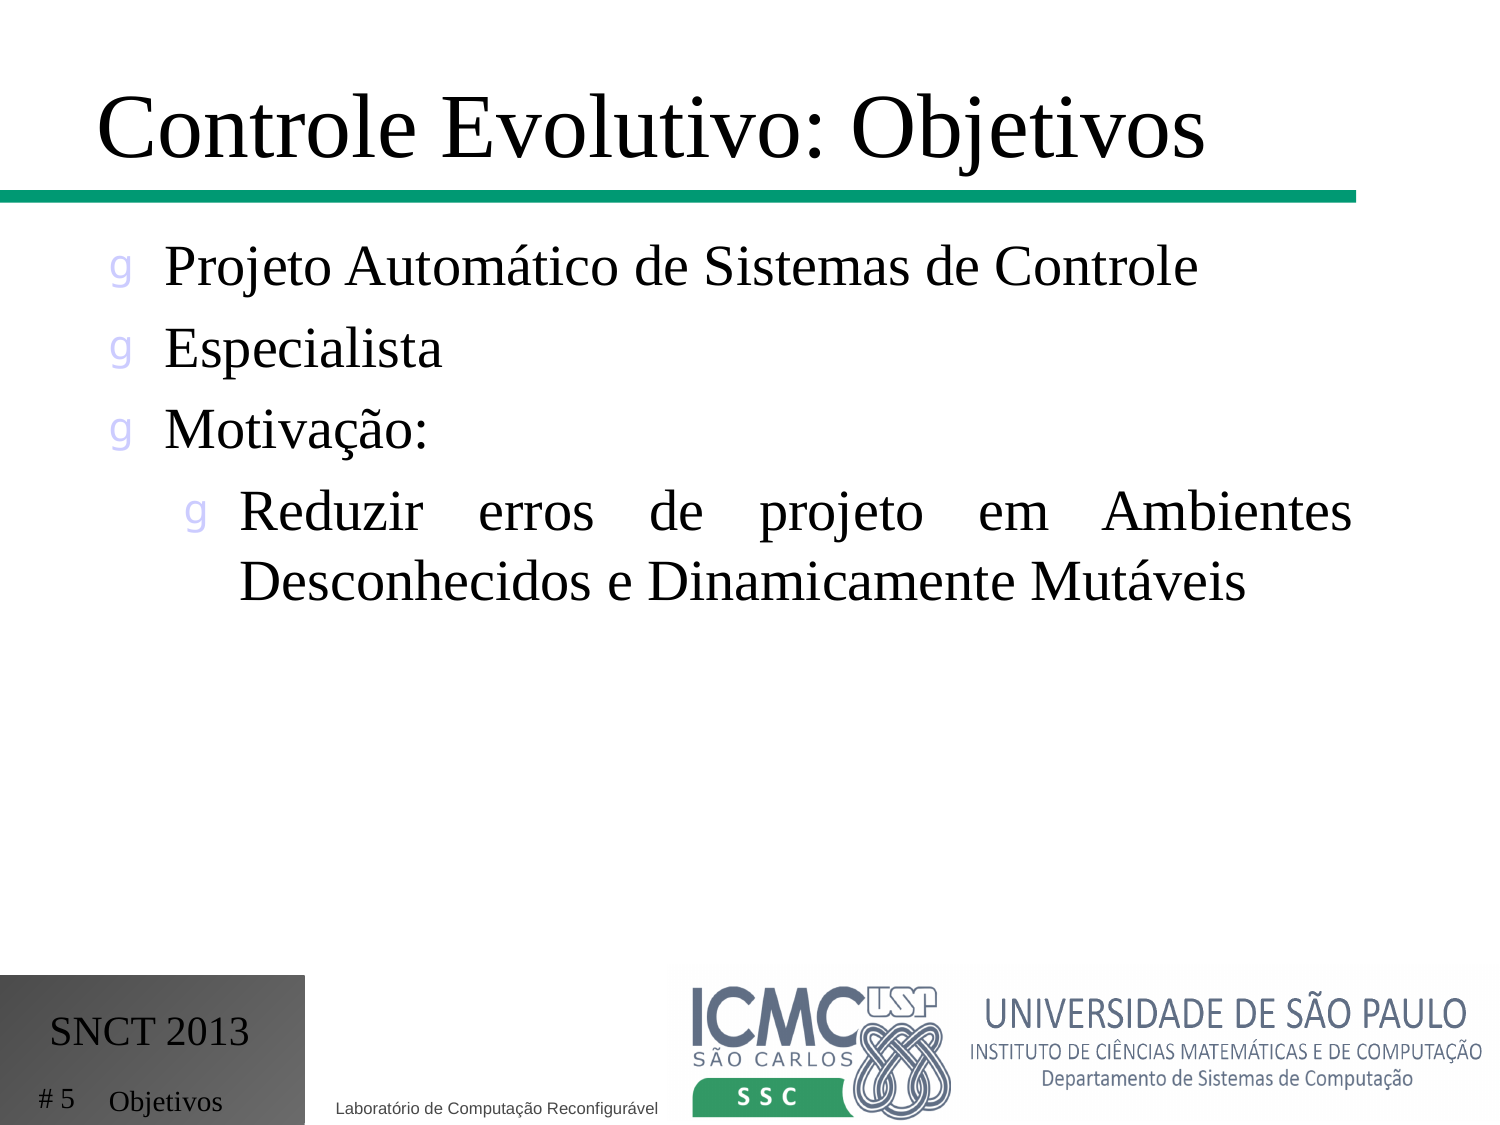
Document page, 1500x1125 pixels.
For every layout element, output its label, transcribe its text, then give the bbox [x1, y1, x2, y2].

slide_number # <number> [23, 1071, 164, 1119]
text_box Objetivos [94, 1074, 239, 1125]
text_box Projeto Automático de Sistemas de Controle Especialista Motivação: Reduzir erros de projeto em Ambientes Desconhecidos e Dinamicamente Mutáveis [93, 219, 1369, 720]
text_box Controle Evolutivo: Objetivos [81, 0, 1357, 242]
picture [667, 964, 1500, 1121]
